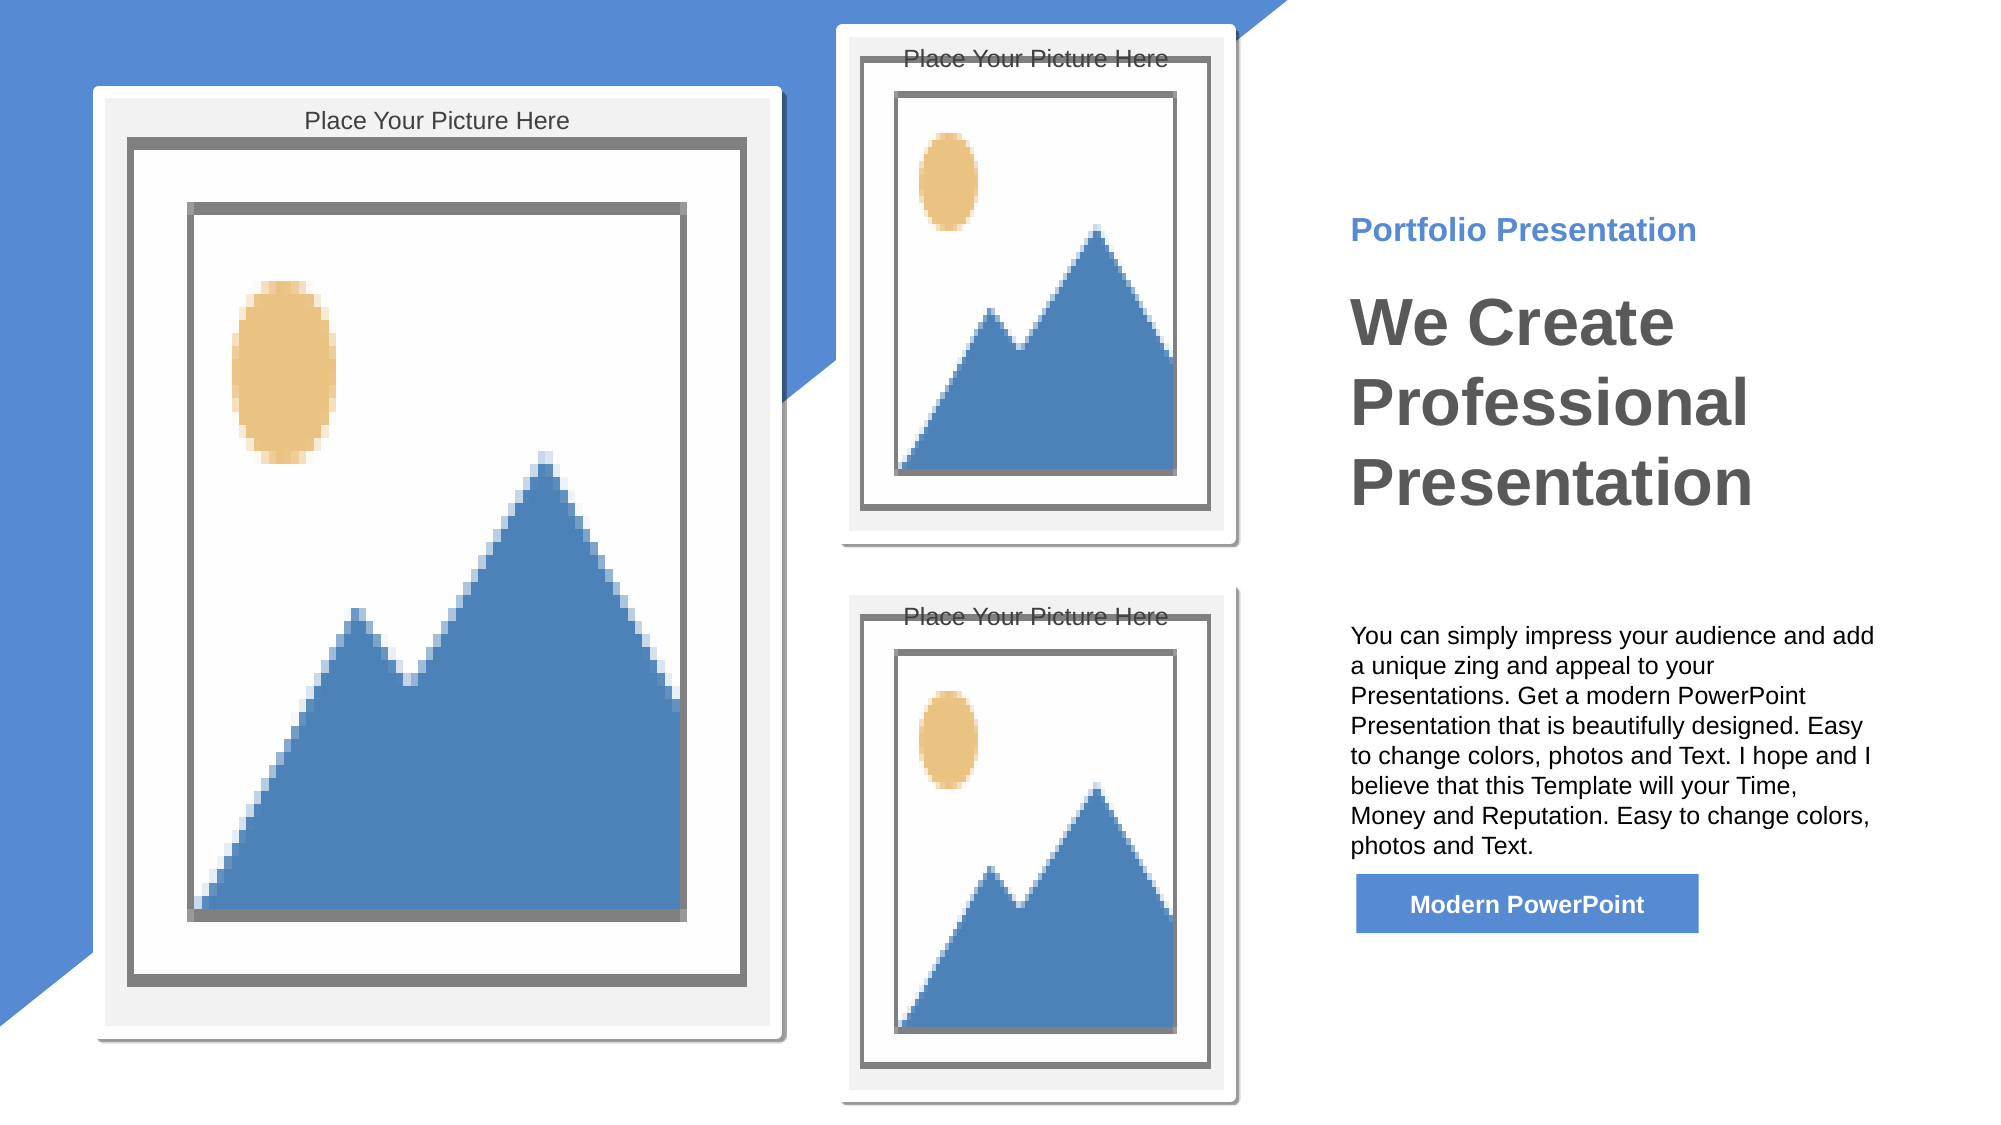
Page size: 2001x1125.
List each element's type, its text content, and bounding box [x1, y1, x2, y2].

text_box We Create Professional Presentation [1335, 249, 1895, 548]
text_box Modern PowerPoint [1356, 874, 1699, 934]
text_box You can simply impress your audience and add a unique zing and appeal to your Presentations. Get a modern PowerPoint Presentation that is beautifully designed. Easy to change colors, photos and Text. I hope and I believe that this Template will your Time, Money and Reputation. Easy to change colors, photos and Text. [1335, 612, 1895, 867]
text_box Portfolio Presentation [1335, 195, 1844, 249]
picture [105, 98, 770, 1027]
picture [848, 594, 1224, 1090]
picture [848, 36, 1224, 532]
